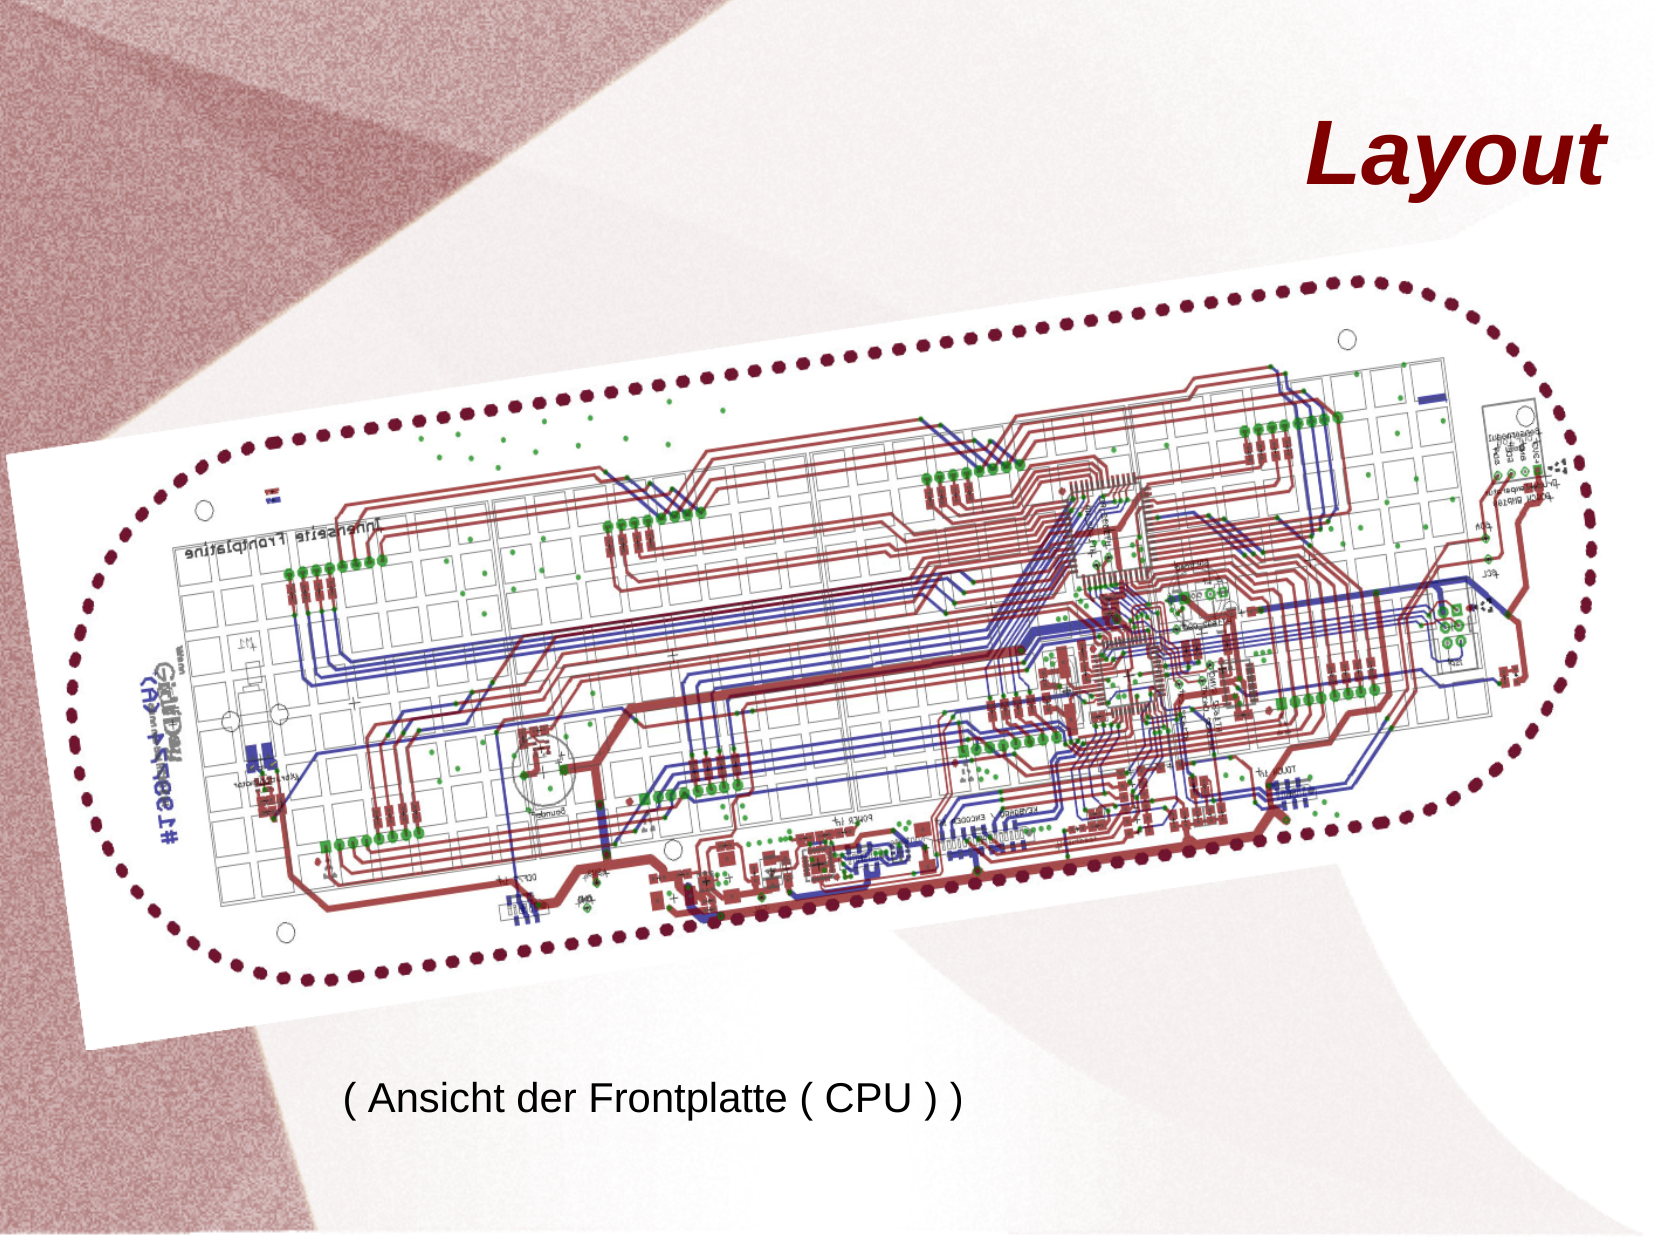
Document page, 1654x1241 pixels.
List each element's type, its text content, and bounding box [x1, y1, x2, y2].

list ( Ansicht der Frontplatte ( CPU ) ) [271, 1074, 1548, 1157]
title Layout [596, 49, 1607, 257]
picture [0, 0, 1654, 1241]
